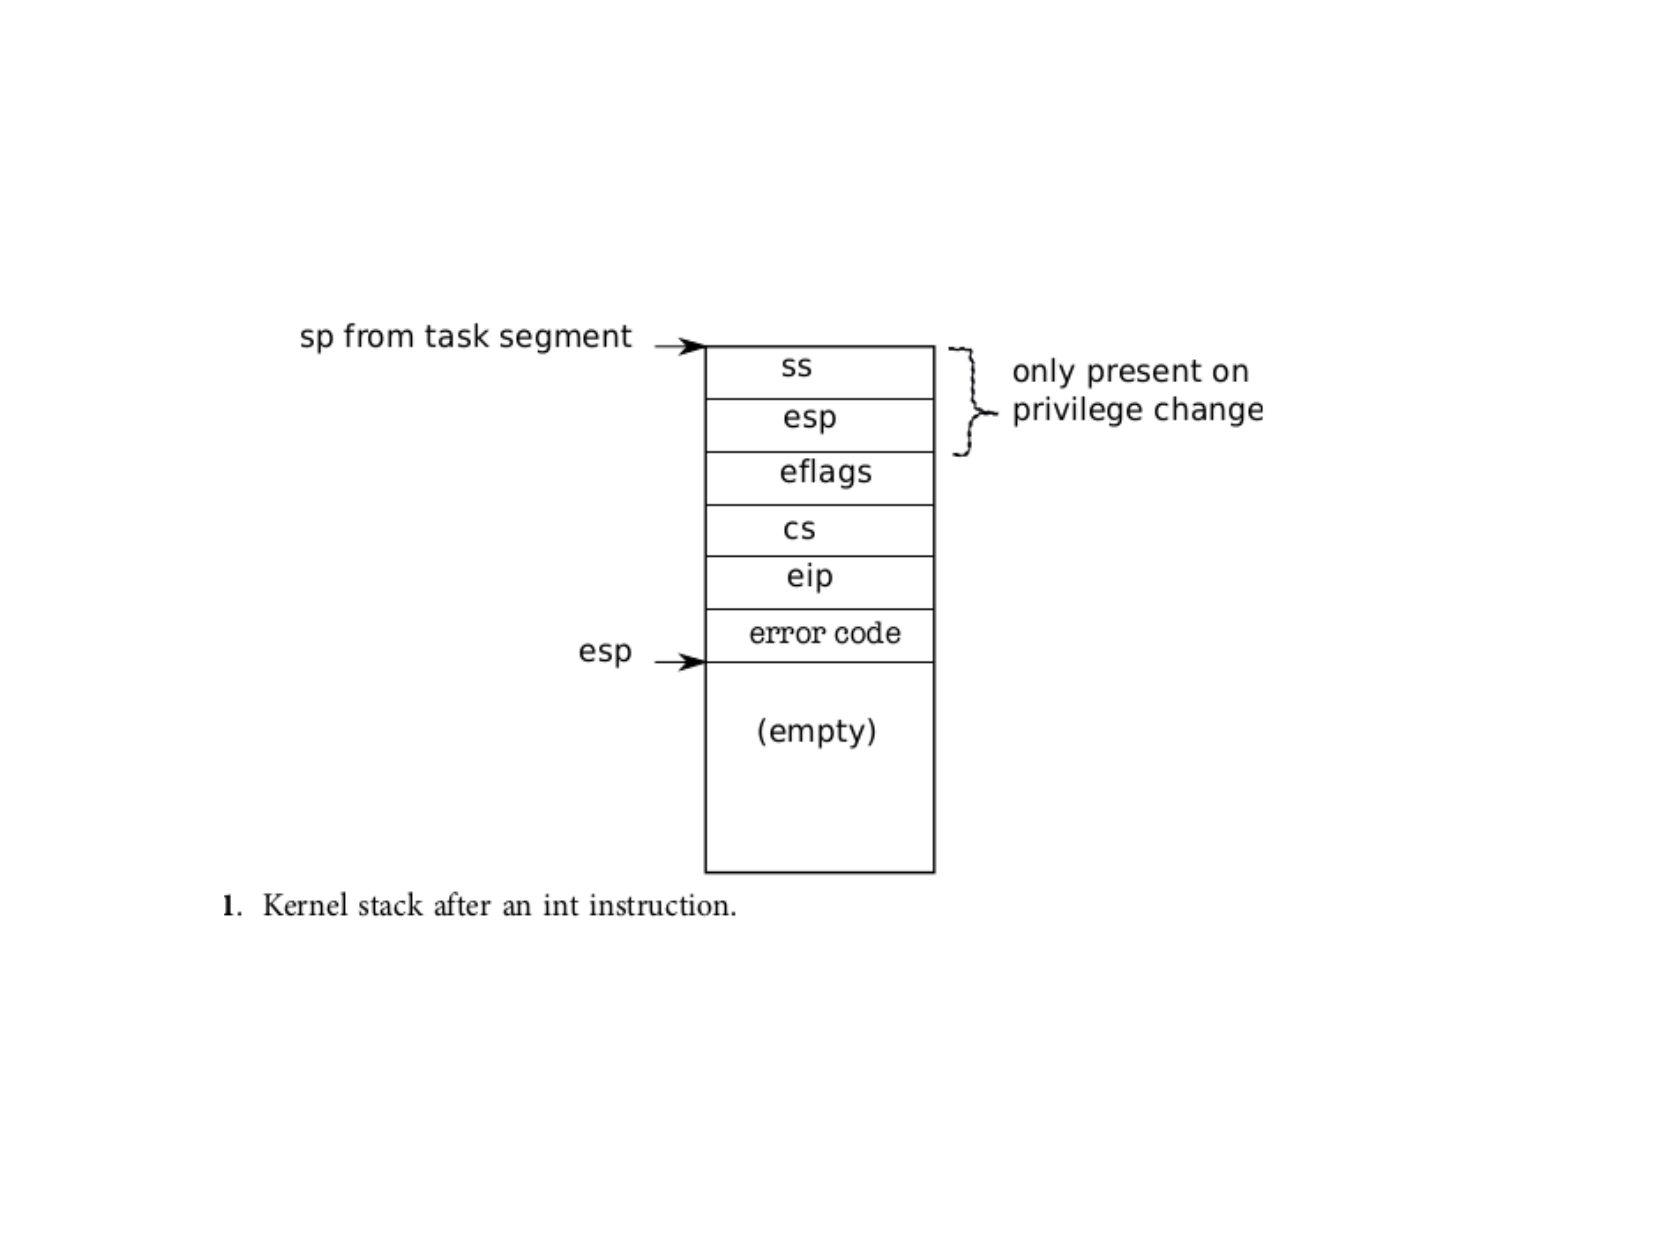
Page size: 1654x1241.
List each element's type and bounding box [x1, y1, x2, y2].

picture [224, 256, 1323, 945]
